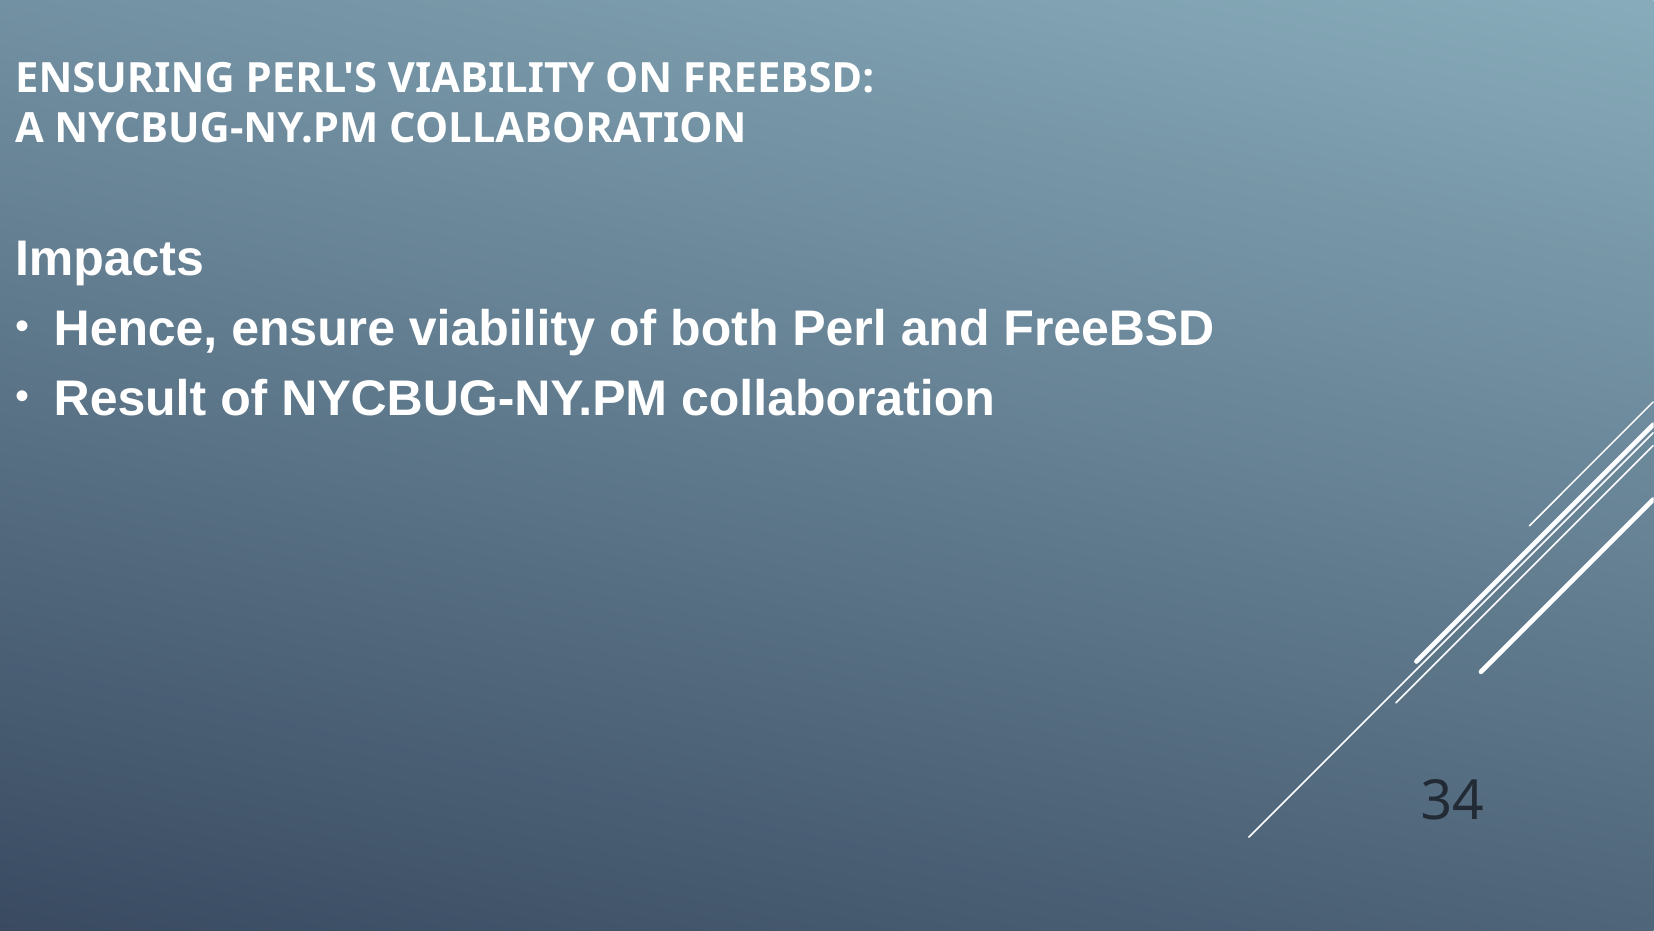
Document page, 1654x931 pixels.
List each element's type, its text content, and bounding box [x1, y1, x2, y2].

subtitle Impacts Hence, ensure viability of both Perl and FreeBSD Result of NYCBUG-NY.PM collaboration [0, 217, 1489, 871]
title Ensuring Perl's Viability on FreeBSD: A NYCBUG-NY.PM Collaboration [0, 36, 1163, 166]
